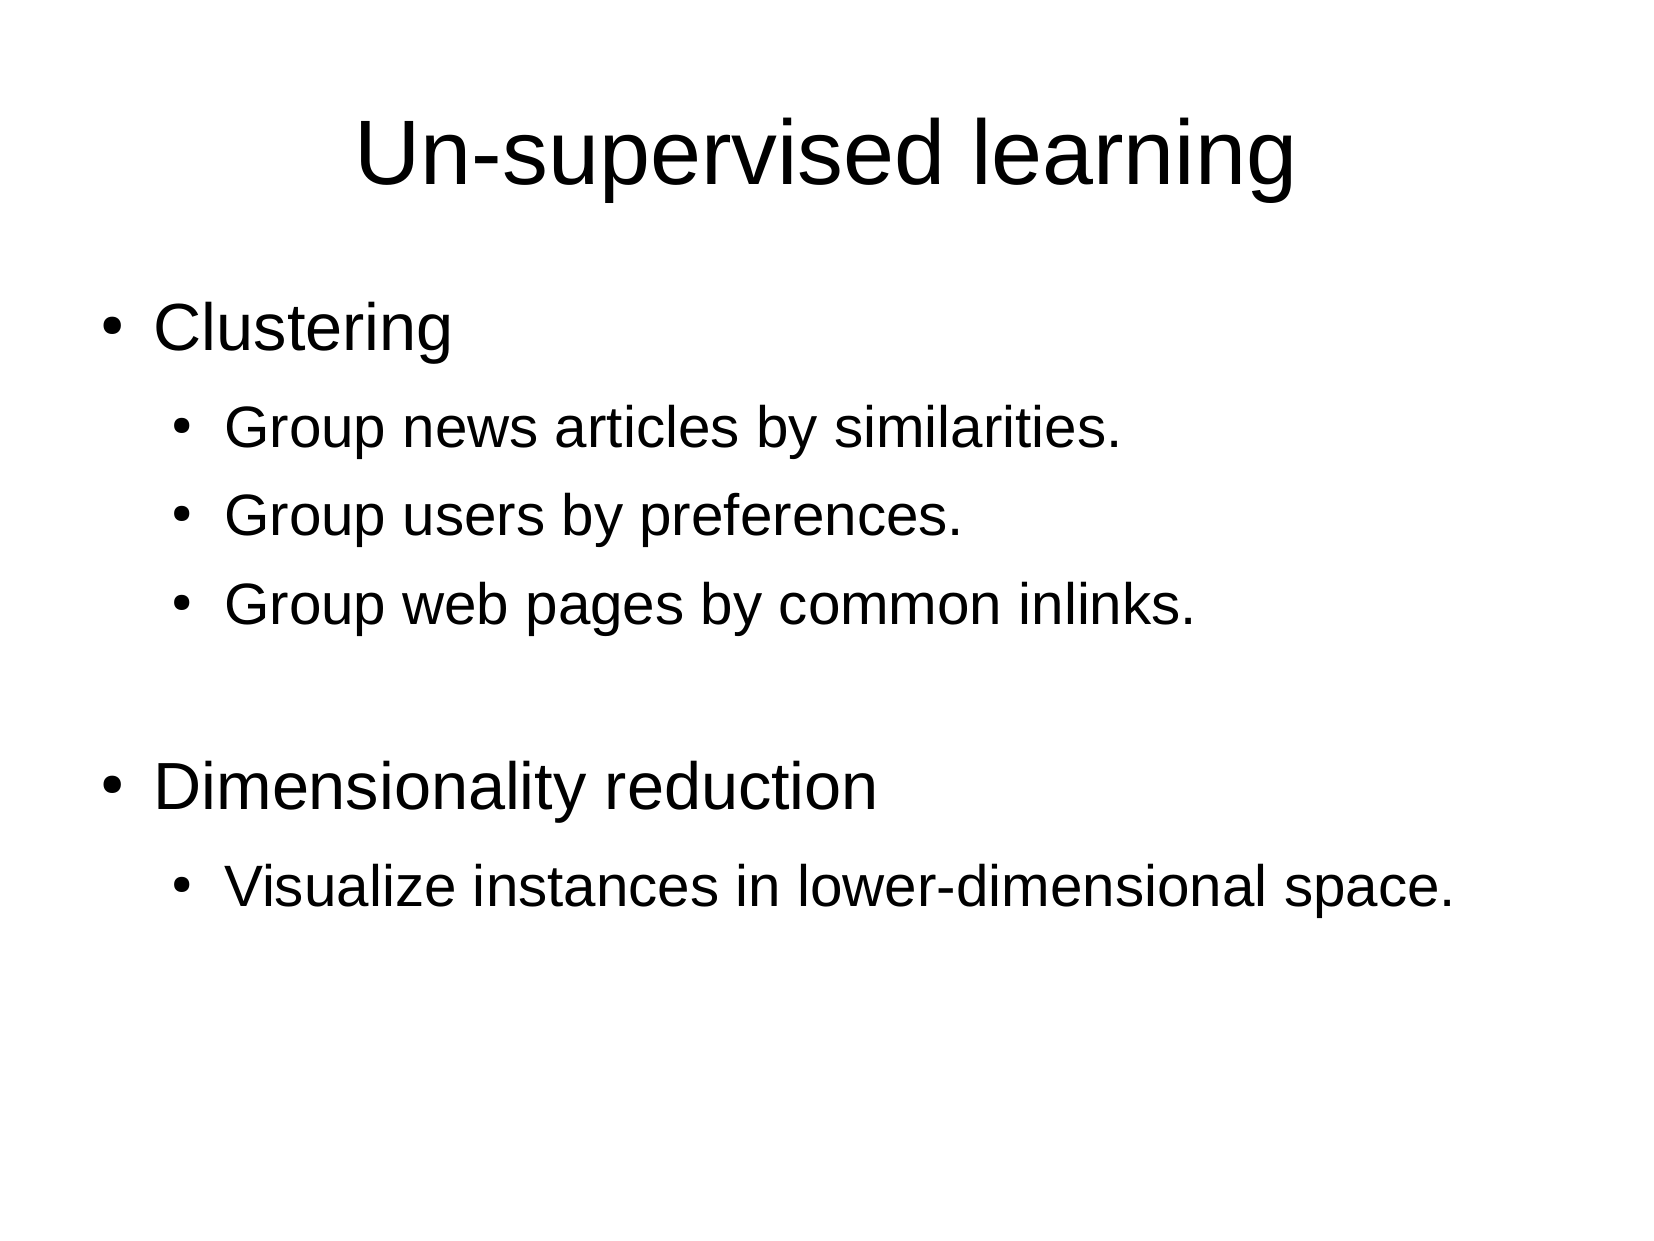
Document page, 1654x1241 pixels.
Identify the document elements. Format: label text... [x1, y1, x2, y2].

title Un-supervised learning [82, 49, 1571, 257]
list Clustering Group news articles by similarities. Group users by preferences. Group web pages by common inlinks. Dimensionality reduction Visualize instances in lower-dimensional space. [82, 290, 1571, 1109]
